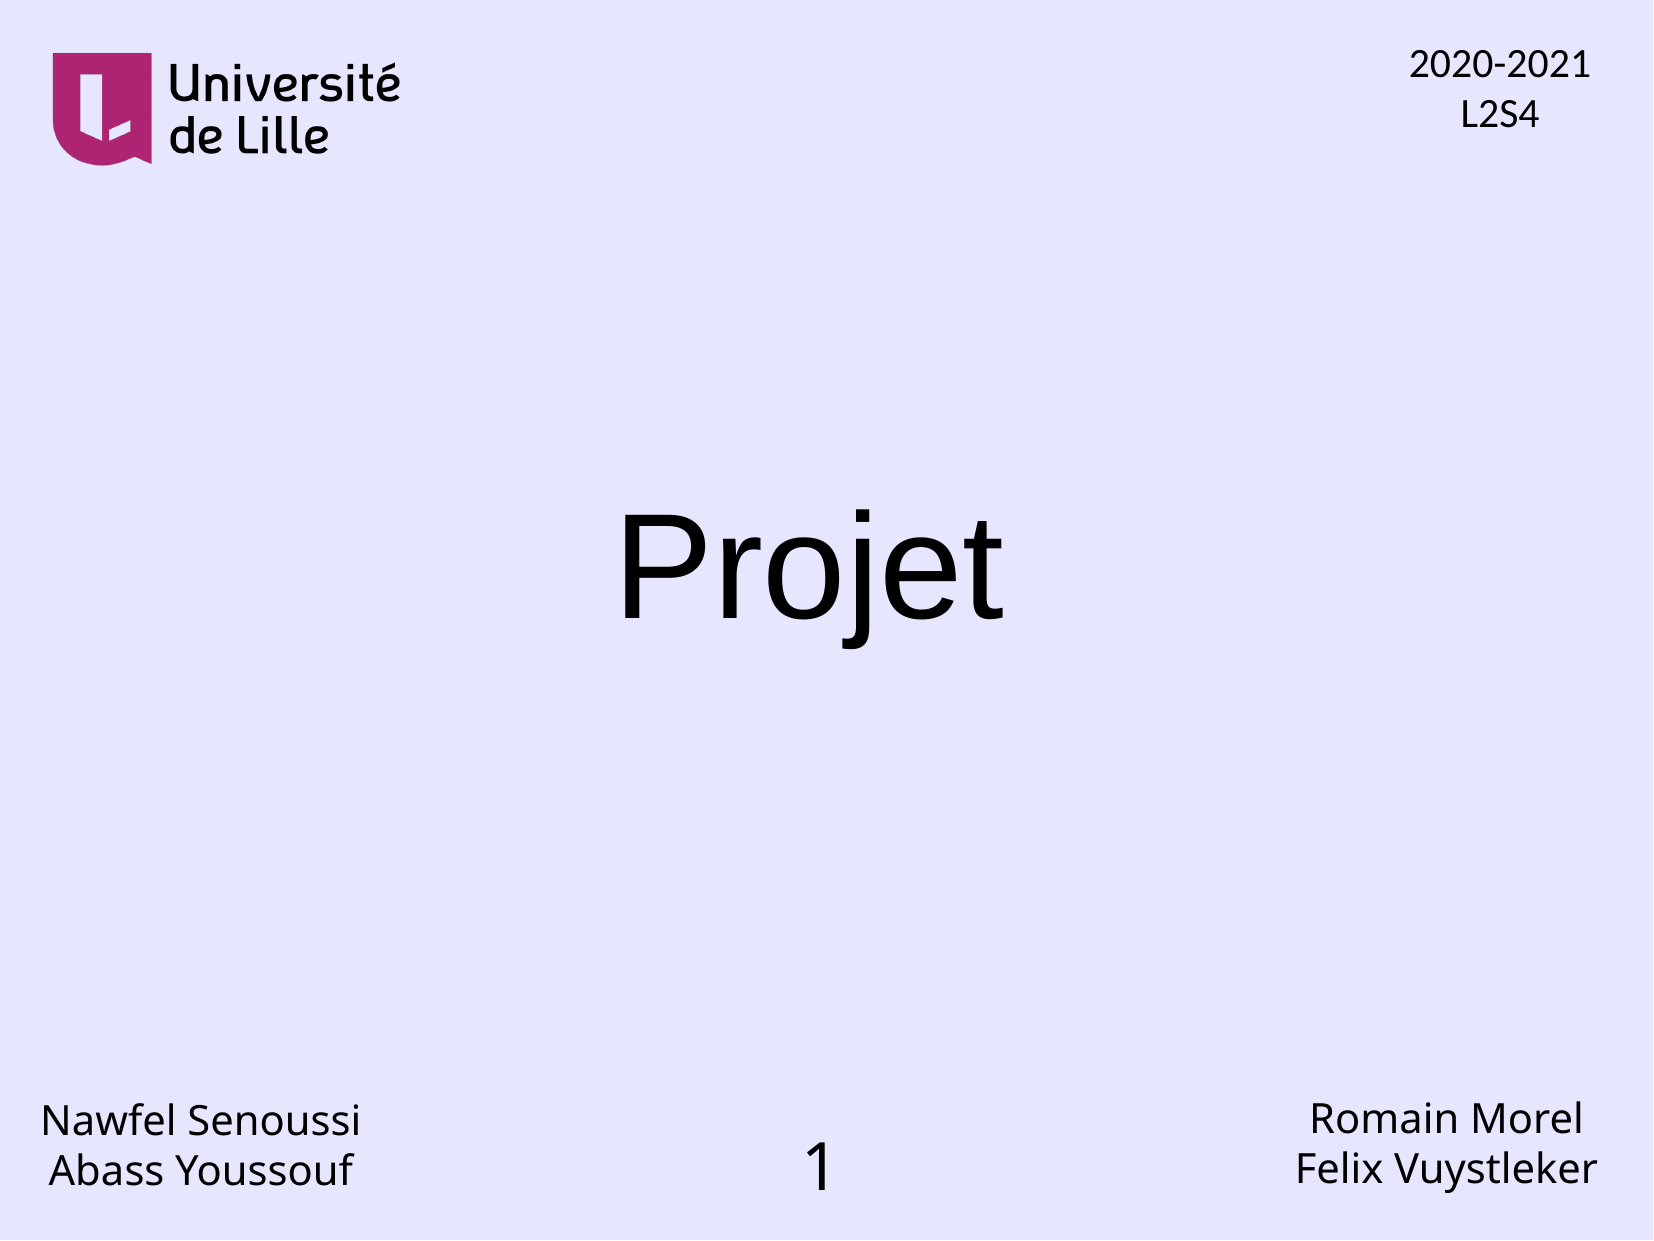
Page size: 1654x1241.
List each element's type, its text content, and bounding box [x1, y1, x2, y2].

text_box Romain Morel Felix Vuystleker [1269, 1084, 1624, 1216]
footer 1 [541, 1130, 1100, 1197]
picture [3, 5, 449, 213]
title Projet [188, 354, 1430, 787]
text_box Nawfel Senoussi Abass Youssouf [0, 1086, 402, 1206]
text_box 2020-2021 L2S4 [1346, 28, 1654, 157]
